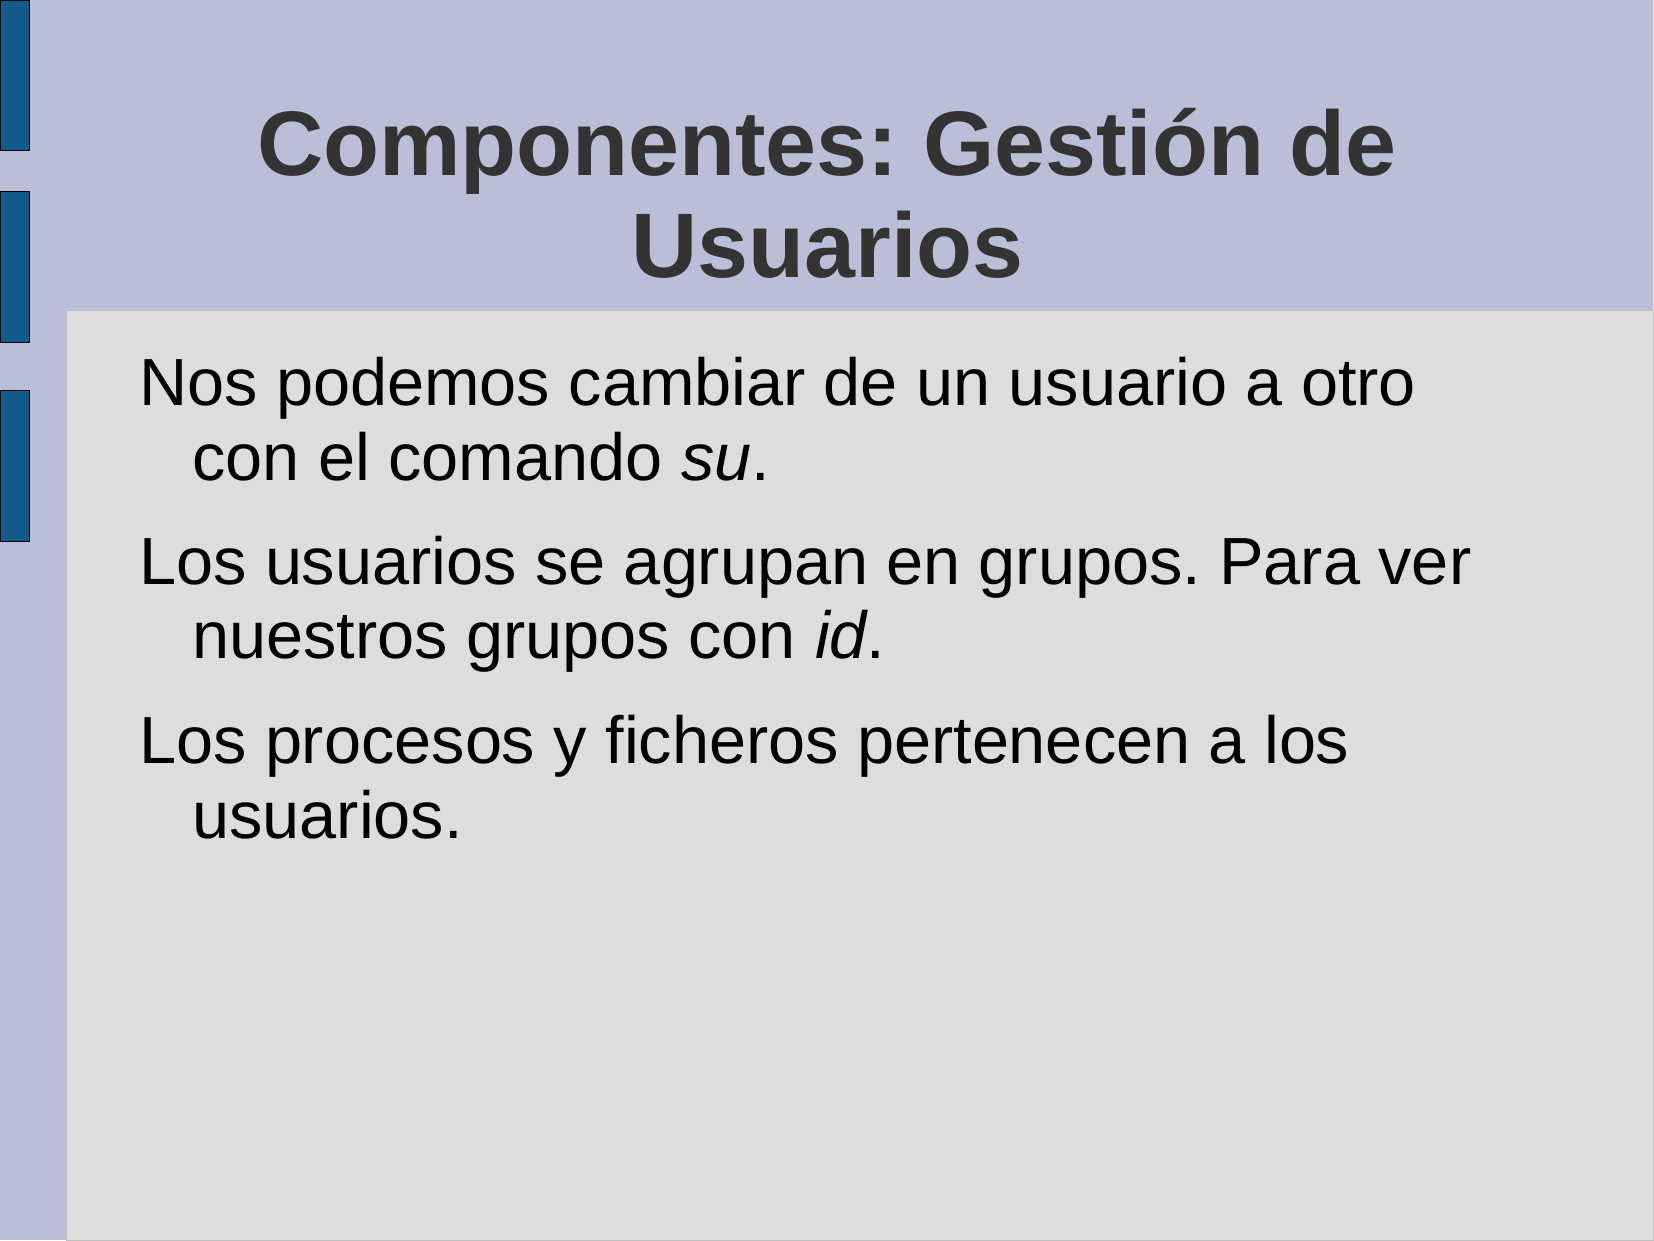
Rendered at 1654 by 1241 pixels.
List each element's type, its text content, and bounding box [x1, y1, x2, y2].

list Nos podemos cambiar de un usuario a otro con el comando su. Los usuarios se agrupan en grupos. Para ver nuestros grupos con id. Los procesos y ficheros pertenecen a los usuarios. [121, 344, 1534, 1127]
title Componentes: Gestión de Usuarios [121, 91, 1534, 299]
